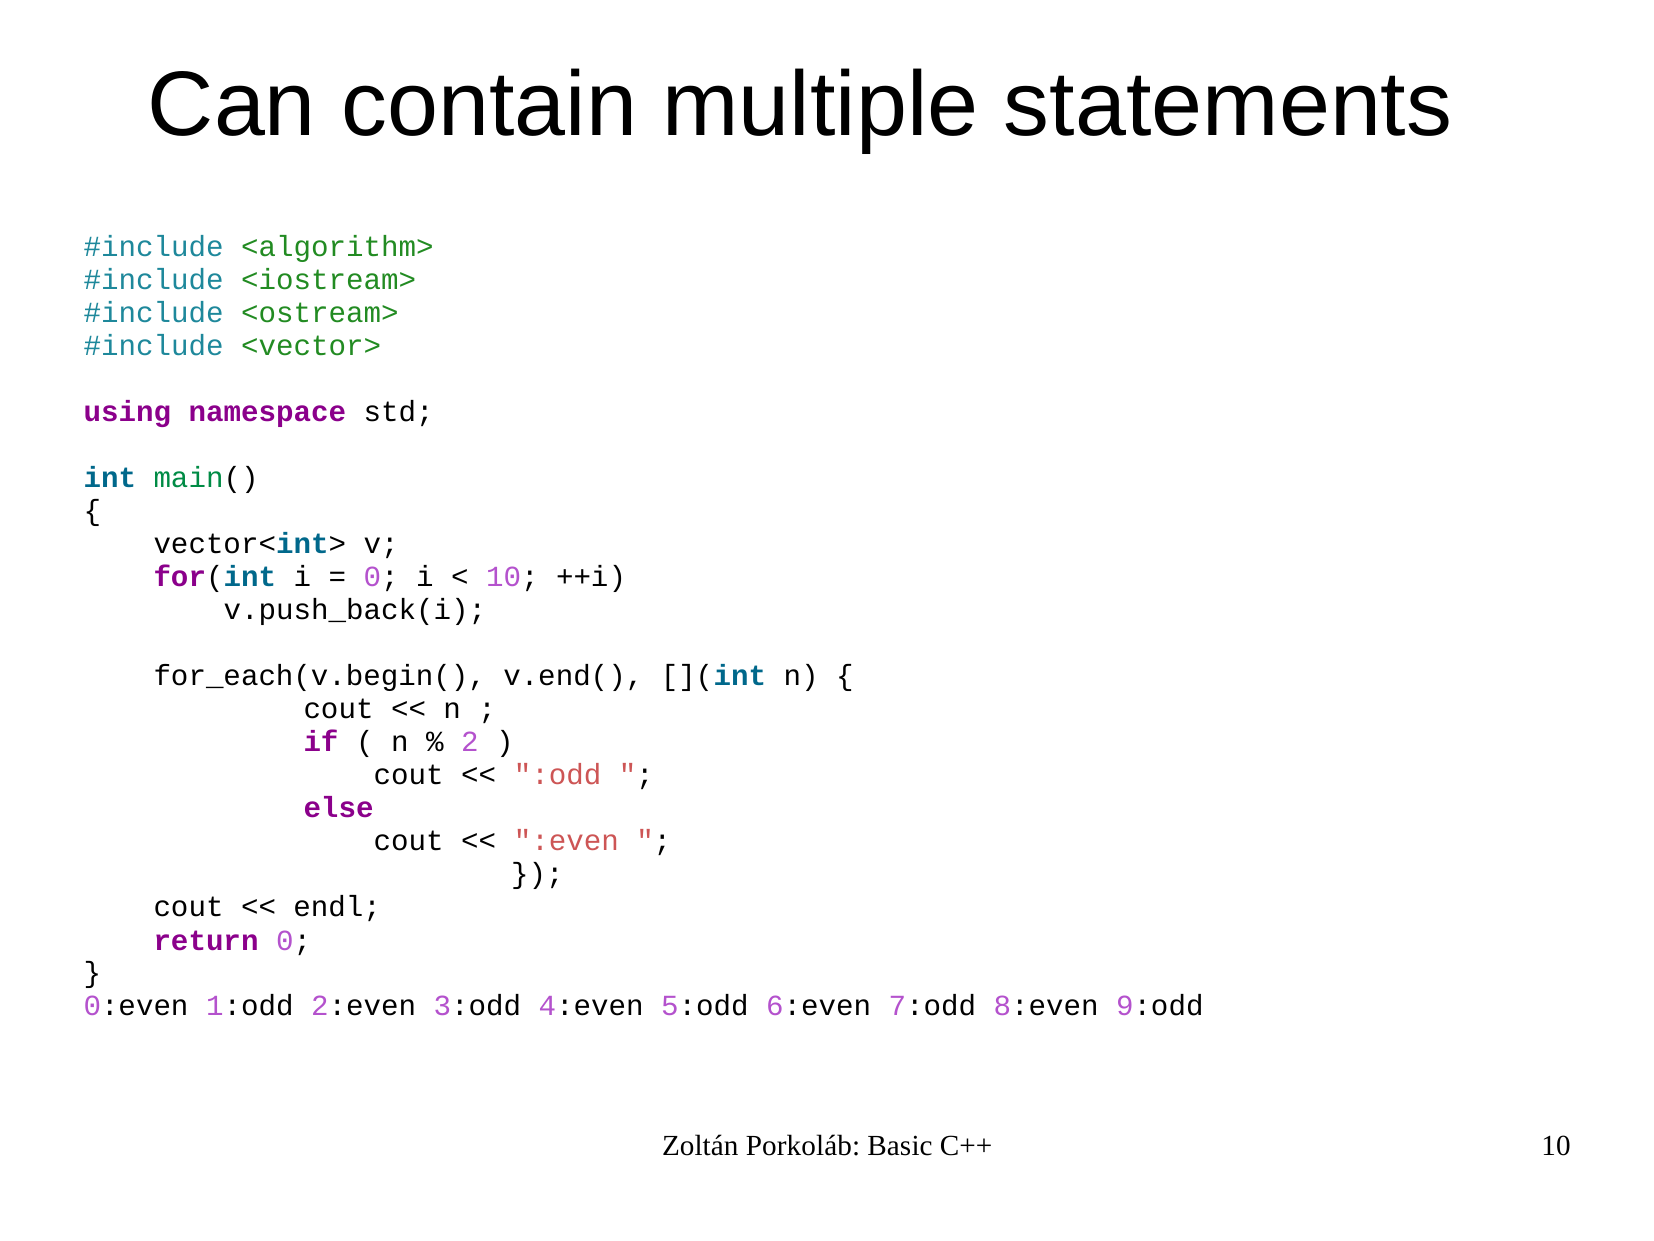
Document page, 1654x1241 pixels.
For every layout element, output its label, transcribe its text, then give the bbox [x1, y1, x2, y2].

title Can contain multiple statements [56, 0, 1546, 208]
text_box #include <algorithm> #include <iostream> #include <ostream> #include <vector> using namespace std; int main() { vector<int> v; for(int i = 0; i < 10; ++i) v.push_back(i); for_each(v.begin(), v.end(), [](int n) { cout << n ; if ( n % 2 ) cout << ":odd "; else cout << ":even "; }); cout << endl; return 0; } 0:even 1:odd 2:even 3:odd 4:even 5:odd 6:even 7:odd 8:even 9:odd [68, 225, 1654, 1216]
